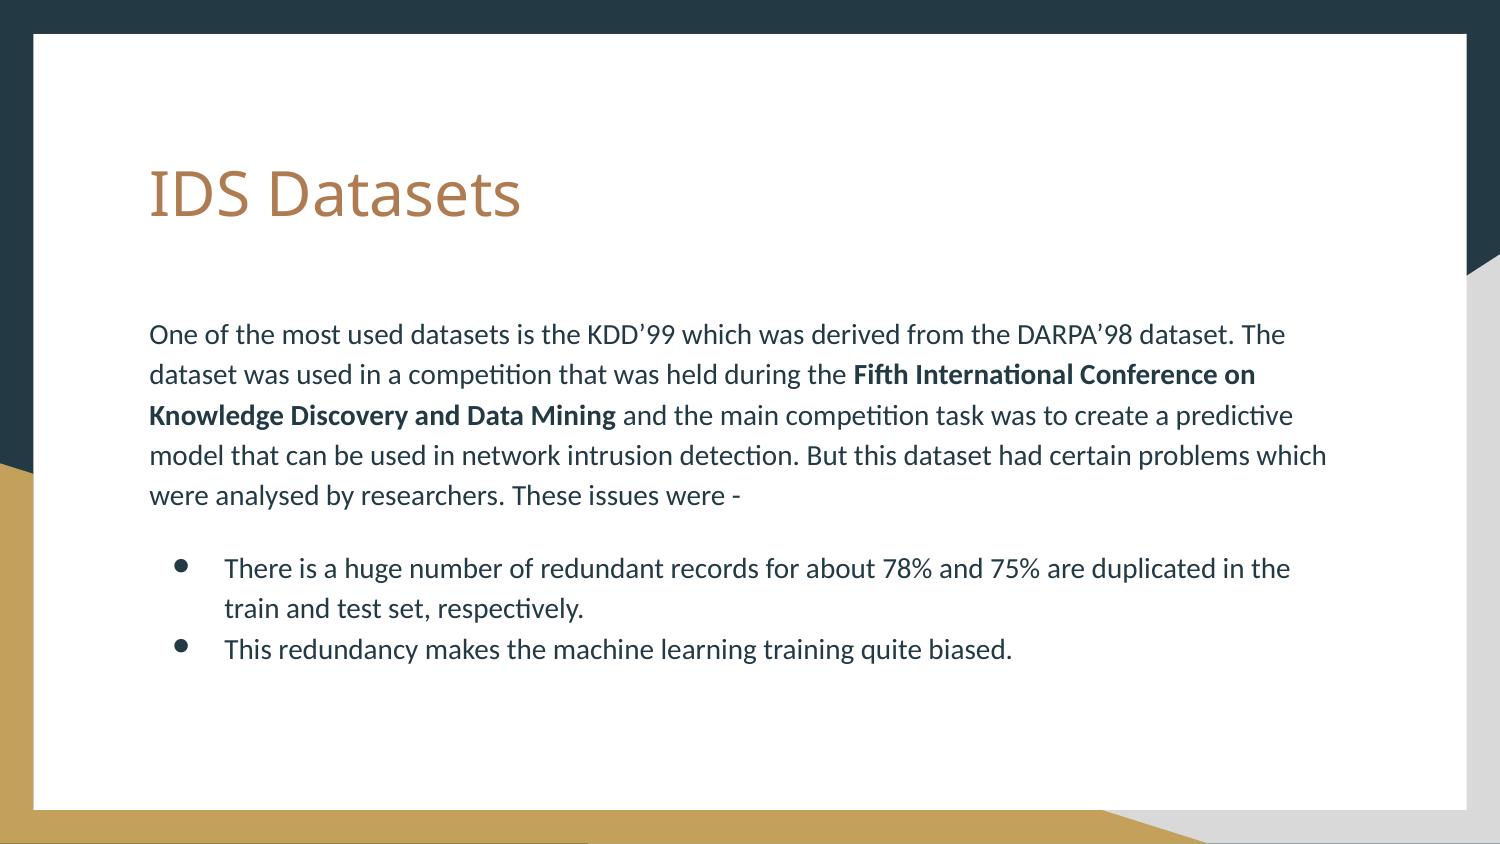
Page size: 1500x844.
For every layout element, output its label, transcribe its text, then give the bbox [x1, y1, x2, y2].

list One of the most used datasets is the KDD’99 which was derived from the DARPA’98 dataset. The dataset was used in a competition that was held during the Fifth International Conference on Knowledge Discovery and Data Mining and the main competition task was to create a predictive model that can be used in network intrusion detection. But this dataset had certain problems which were analysed by researchers. These issues were - There is a huge number of redundant records for about 78% and 75% are duplicated in the train and test set, respectively. This redundancy makes the machine learning training quite biased. [134, 295, 1366, 729]
title IDS Datasets [134, 138, 1366, 295]
